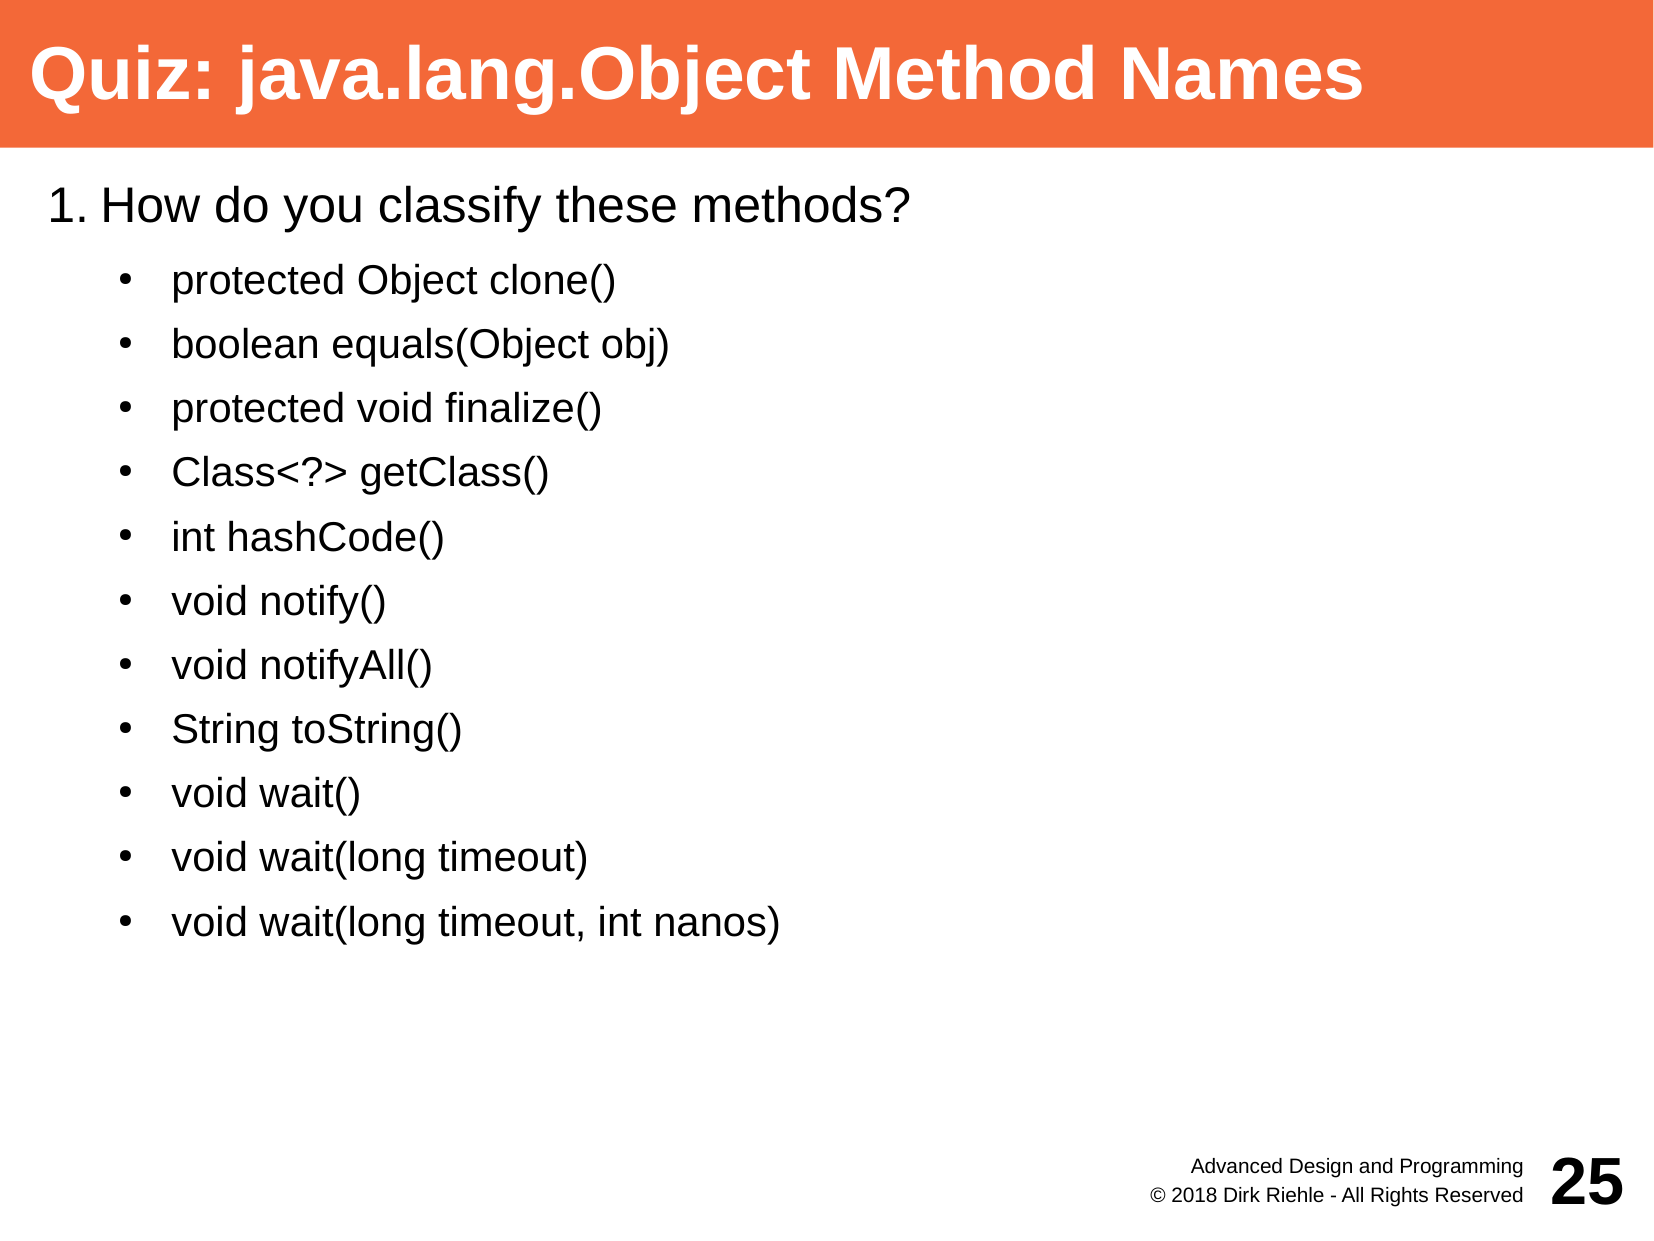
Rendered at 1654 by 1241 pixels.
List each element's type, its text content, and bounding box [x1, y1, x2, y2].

title Quiz: java.lang.Object Method Names [0, 0, 1654, 148]
list How do you classify these methods? protected Object clone() boolean equals(Object obj) protected void finalize() Class<?> getClass() int hashCode() void notify() void notifyAll() String toString() void wait() void wait(long timeout) void wait(long timeout, int nanos) [29, 177, 1625, 1063]
